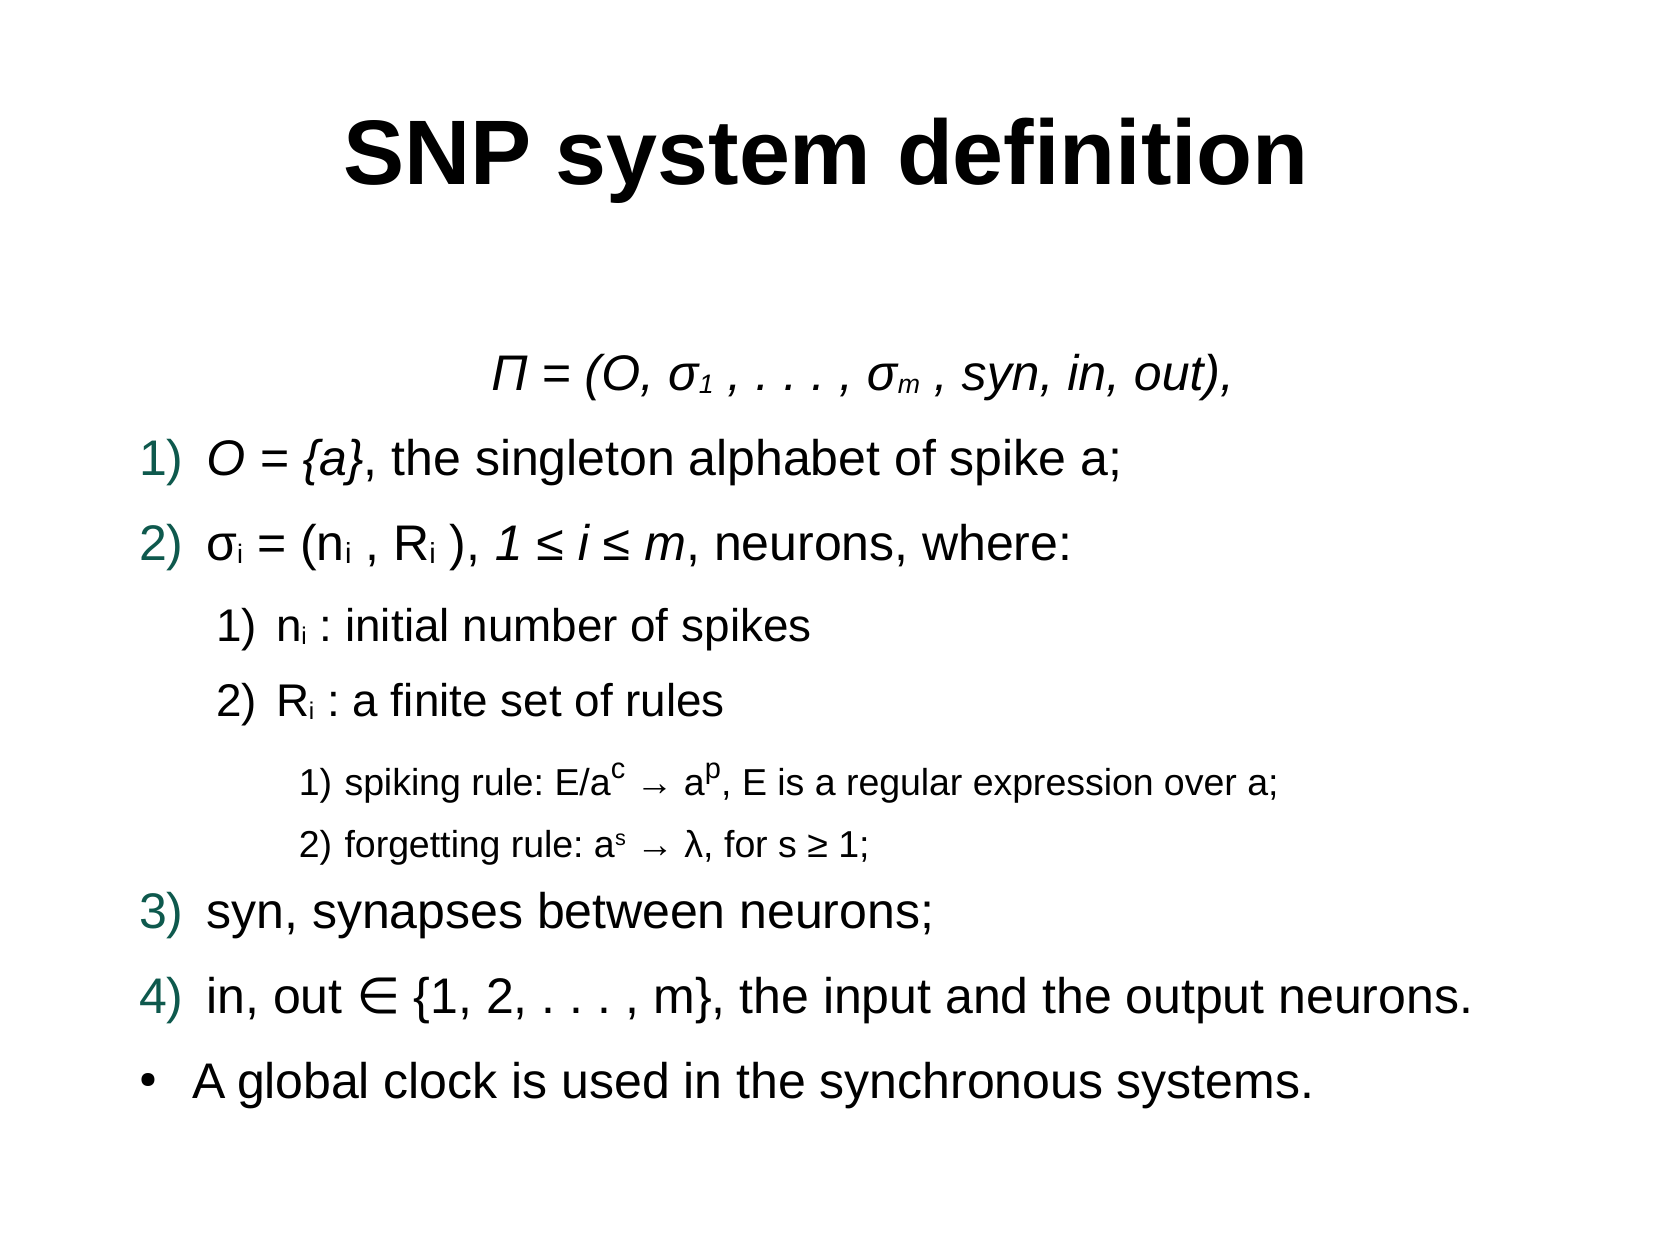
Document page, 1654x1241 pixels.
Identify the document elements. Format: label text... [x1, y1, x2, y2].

title SNP system definition [82, 49, 1571, 257]
list Π = (O, σ1 , . . . , σm , syn, in, out), O = {a}, the singleton alphabet of spike a; σi = (ni , Ri ), 1 ≤ i ≤ m, neurons, where: ni : initial number of spikes Ri : a finite set of rules spiking rule: E/ac → ap, E is a regular expression over a; forgetting rule: as → λ, for s ≥ 1; syn, synapses between neurons; in, out ∈ {1, 2, . . . , m}, the input and the output neurons. A global clock is used in the synchronous systems. [121, 344, 1534, 1170]
